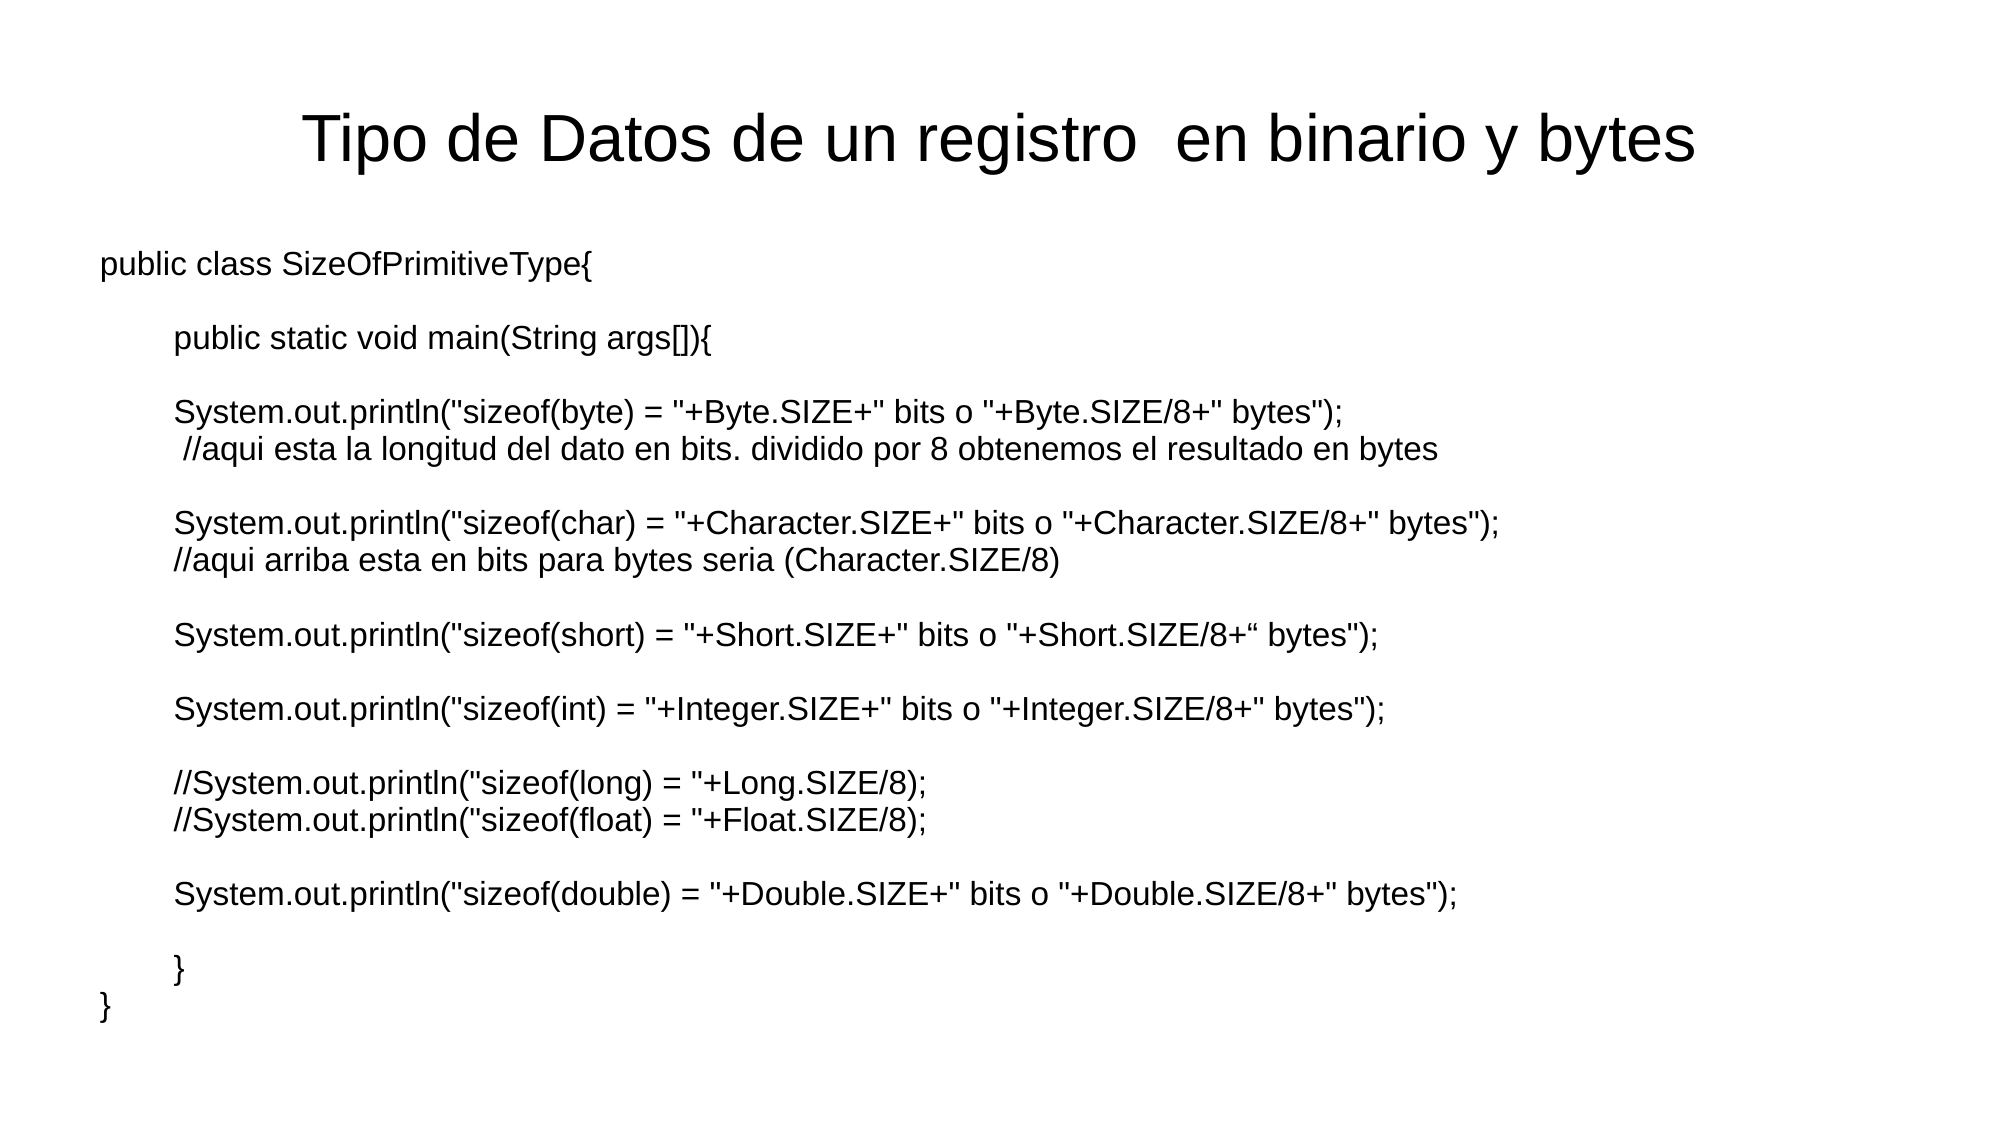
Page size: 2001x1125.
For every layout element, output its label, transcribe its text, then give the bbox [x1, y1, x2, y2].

title Tipo de Datos de un registro en binario y bytes [99, 44, 1900, 233]
subtitle public class SizeOfPrimitiveType{ public static void main(String args[]){ System.out.println("sizeof(byte) = "+Byte.SIZE+" bits o "+Byte.SIZE/8+" bytes"); //aqui esta la longitud del dato en bits. dividido por 8 obtenemos el resultado en bytes System.out.println("sizeof(char) = "+Character.SIZE+" bits o "+Character.SIZE/8+" bytes"); //aqui arriba esta en bits para bytes seria (Character.SIZE/8) System.out.println("sizeof(short) = "+Short.SIZE+" bits o "+Short.SIZE/8+“ bytes"); System.out.println("sizeof(int) = "+Integer.SIZE+" bits o "+Integer.SIZE/8+" bytes"); //System.out.println("sizeof(long) = "+Long.SIZE/8); //System.out.println("sizeof(float) = "+Float.SIZE/8); System.out.println("sizeof(double) = "+Double.SIZE+" bits o "+Double.SIZE/8+" bytes"); } } [99, 243, 1900, 1026]
